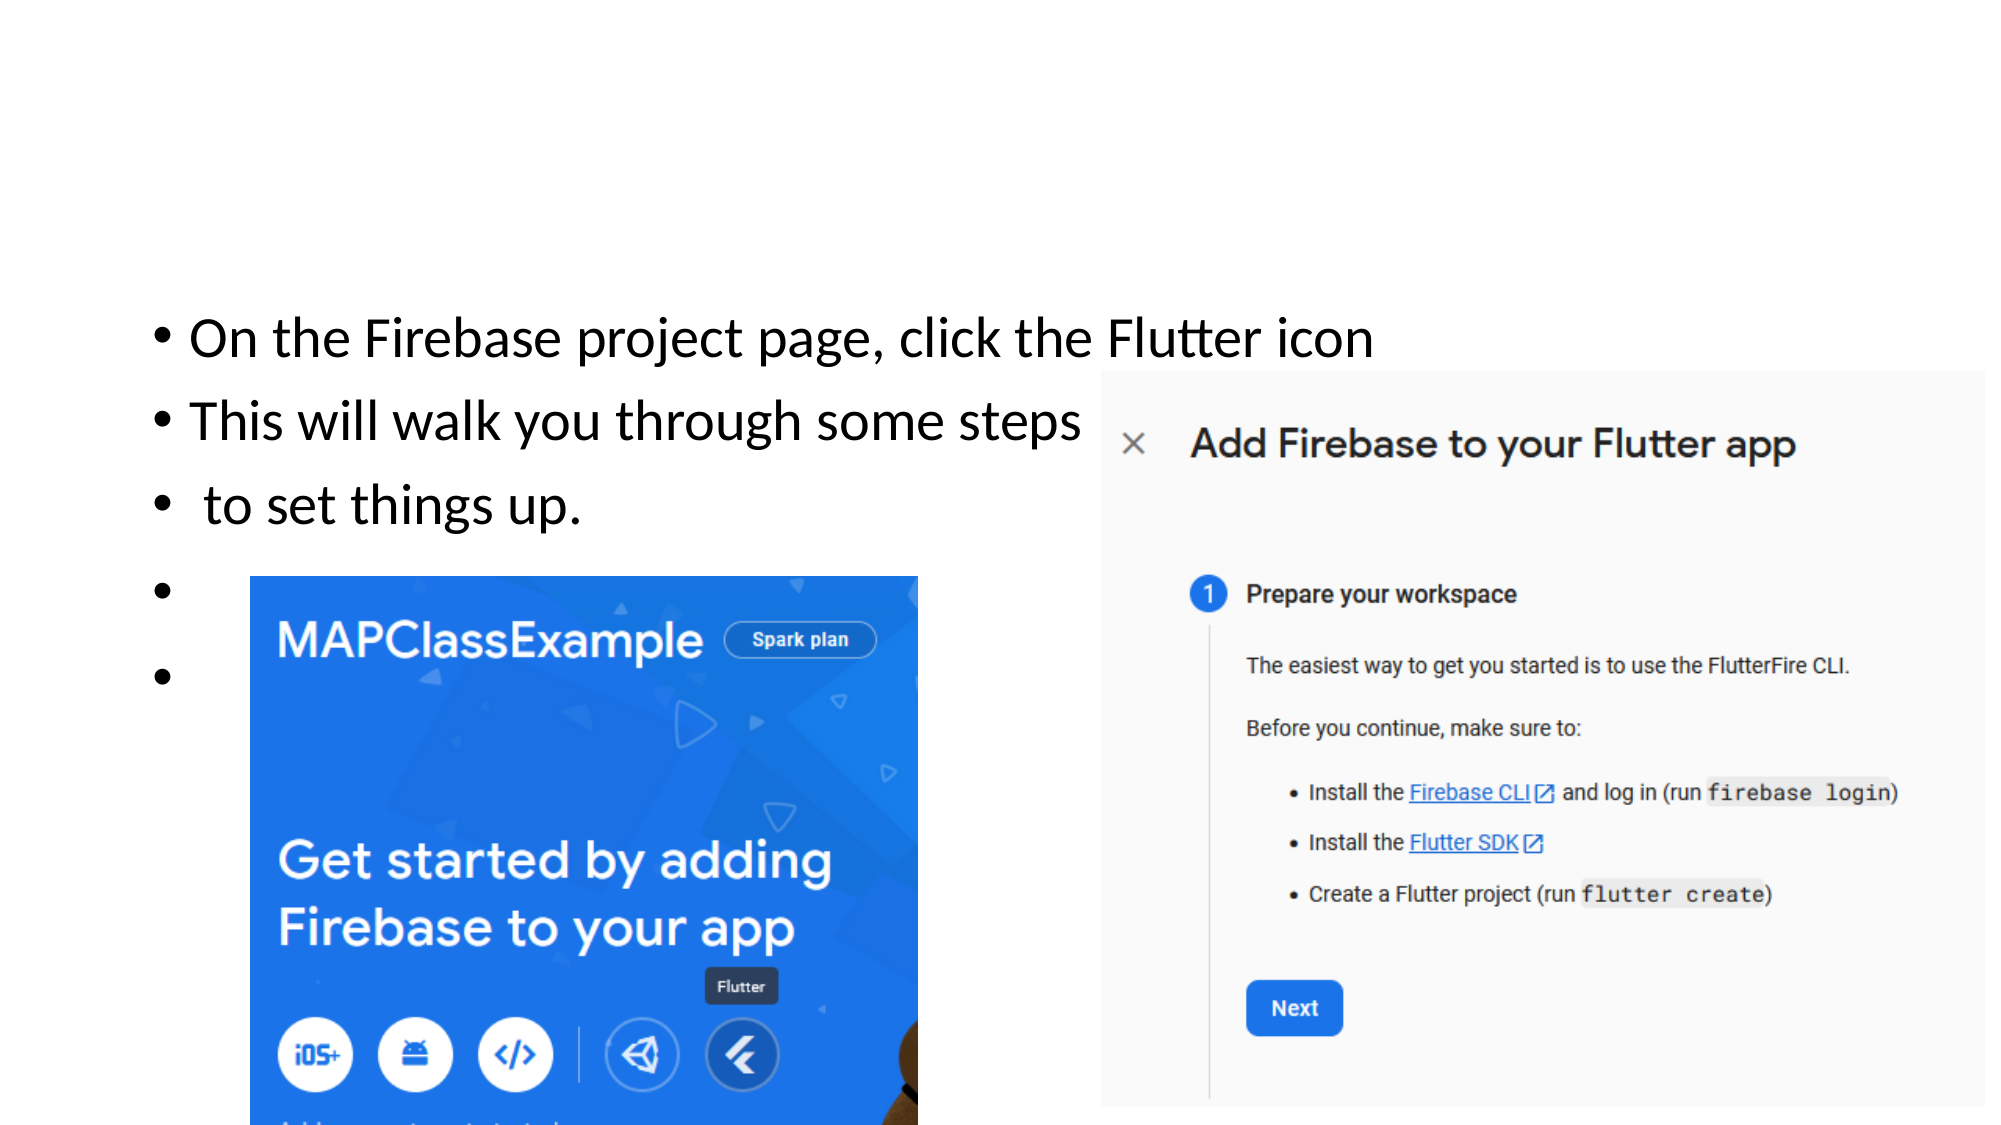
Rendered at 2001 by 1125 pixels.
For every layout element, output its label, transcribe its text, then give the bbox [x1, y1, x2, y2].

list On the Firebase project page, click the Flutter icon This will walk you through some steps to set things up. [137, 299, 1863, 1014]
picture [250, 576, 918, 1125]
picture [1101, 370, 1985, 1107]
